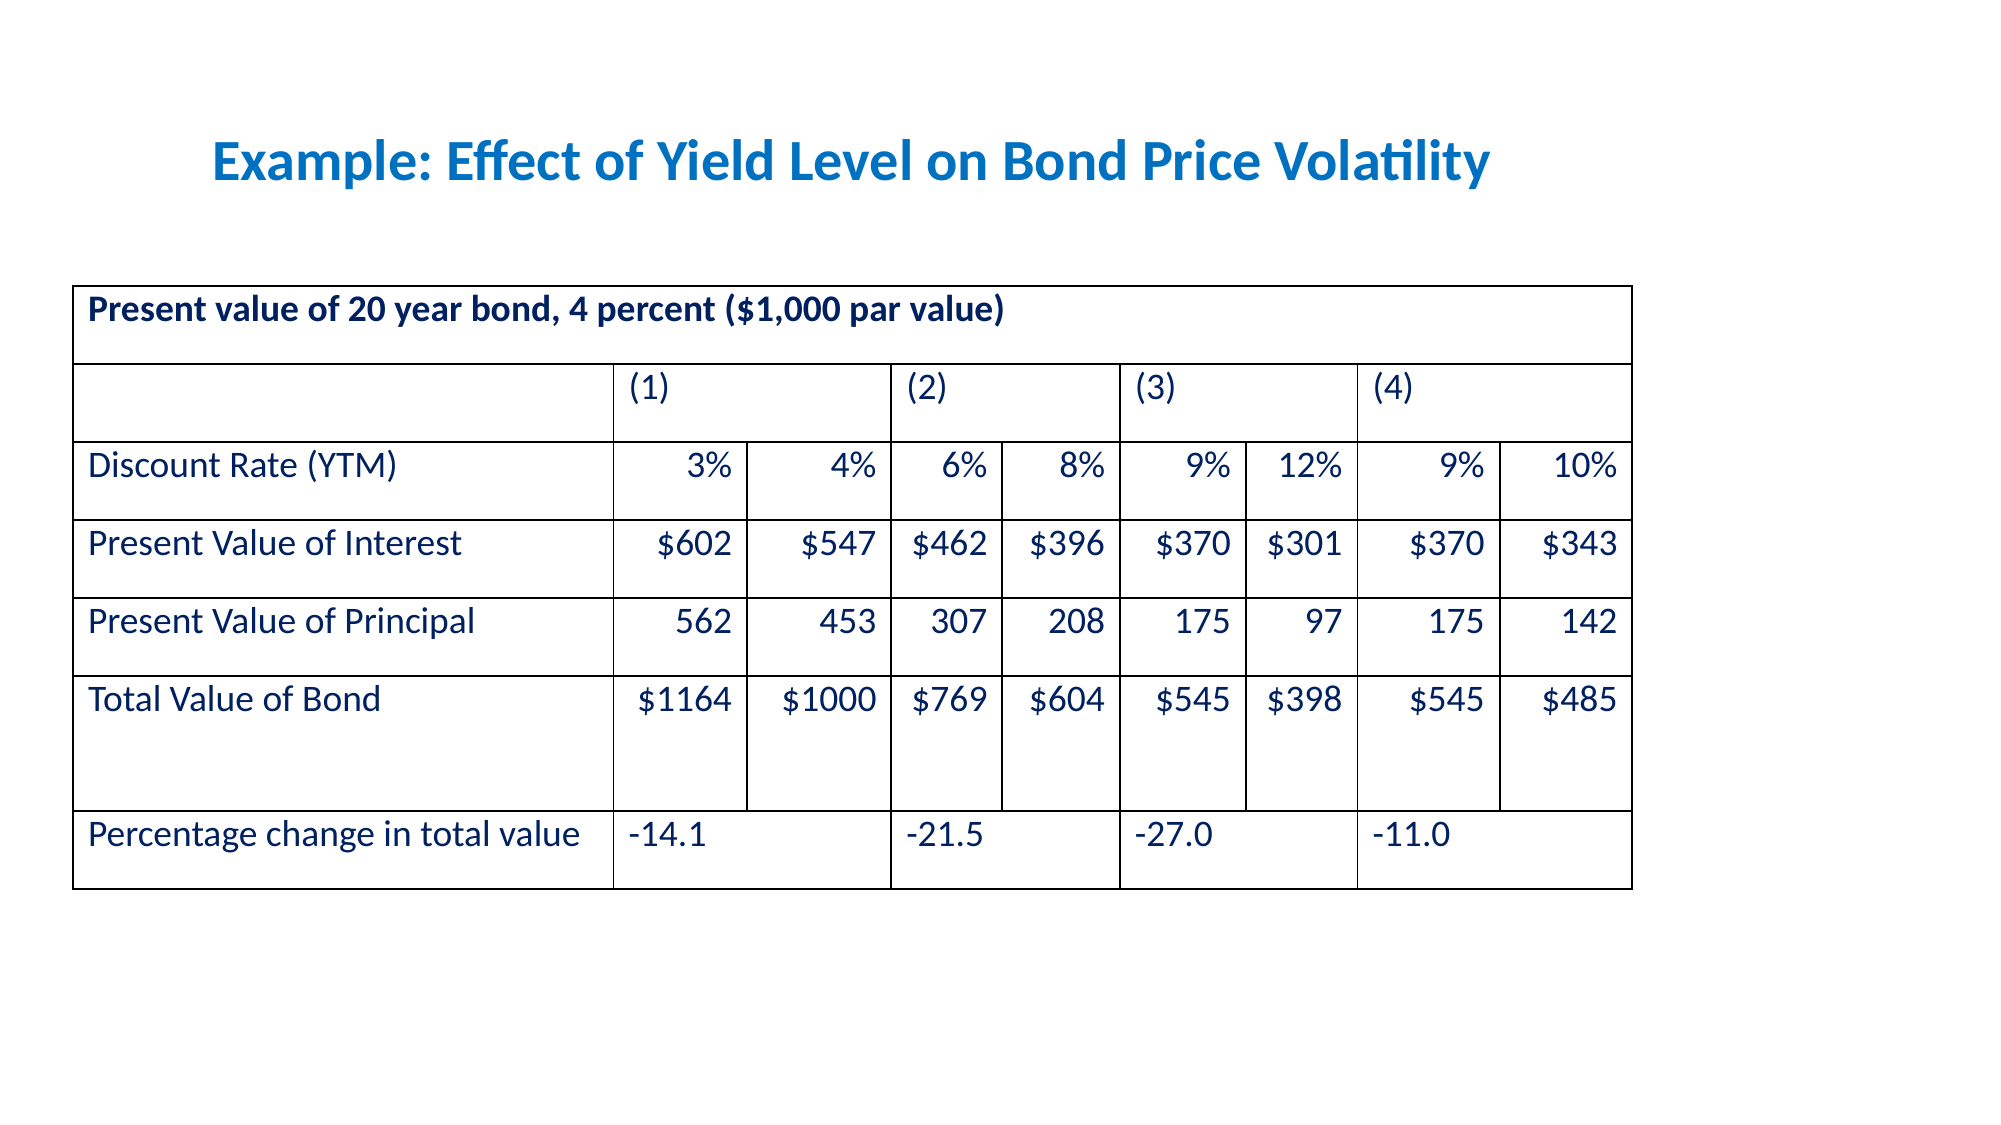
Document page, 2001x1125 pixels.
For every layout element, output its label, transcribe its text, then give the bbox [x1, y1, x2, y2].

table_cell 6% [892, 443, 1001, 519]
table_header Present value of 20 year bond, 4 percent ($1,000 par value) [74, 287, 1631, 363]
table_cell $547 [748, 521, 890, 597]
table_cell Discount Rate (YTM) [74, 443, 613, 519]
table_cell 9% [1121, 443, 1245, 519]
table_cell $370 [1358, 521, 1499, 597]
table_cell 562 [614, 599, 746, 675]
table_cell $370 [1121, 521, 1245, 597]
table_cell $604 [1003, 677, 1119, 810]
table_cell $485 [1501, 677, 1631, 810]
table_cell 8% [1003, 443, 1119, 519]
table_cell $545 [1121, 677, 1245, 810]
table_cell $301 [1247, 521, 1357, 597]
table_cell Present Value of Interest [74, 521, 613, 597]
table_cell $1164 [614, 677, 746, 810]
table_cell 175 [1358, 599, 1499, 675]
table_cell $769 [892, 677, 1001, 810]
table_cell 175 [1121, 599, 1245, 675]
text_box Example: Effect of Yield Level on Bond Price Volatility [197, 114, 1724, 200]
table_cell 142 [1501, 599, 1631, 675]
table_cell (1) [614, 365, 890, 441]
table_cell Present Value of Principal [74, 599, 613, 675]
table_cell $462 [892, 521, 1001, 597]
table_cell $343 [1501, 521, 1631, 597]
table_cell -27.0 [1121, 812, 1357, 888]
table_cell 307 [892, 599, 1001, 675]
table_cell 10% [1501, 443, 1631, 519]
table_cell 208 [1003, 599, 1119, 675]
table_cell Percentage change in total value [74, 812, 613, 888]
table_cell [74, 365, 613, 441]
table_cell -11.0 [1358, 812, 1631, 888]
table_cell 453 [748, 599, 890, 675]
table_cell (4) [1358, 365, 1631, 441]
table_cell $1000 [748, 677, 890, 810]
table_cell (3) [1121, 365, 1357, 441]
table_cell Total Value of Bond [74, 677, 613, 810]
table_cell -14.1 [614, 812, 890, 888]
table_cell 4% [748, 443, 890, 519]
table_cell $602 [614, 521, 746, 597]
table_cell 97 [1247, 599, 1357, 675]
table_cell (2) [892, 365, 1119, 441]
table_cell 12% [1247, 443, 1357, 519]
table_cell 9% [1358, 443, 1499, 519]
table_cell $398 [1247, 677, 1357, 810]
table_cell 3% [614, 443, 746, 519]
table_cell $396 [1003, 521, 1119, 597]
table_cell $545 [1358, 677, 1499, 810]
table_cell -21.5 [892, 812, 1119, 888]
